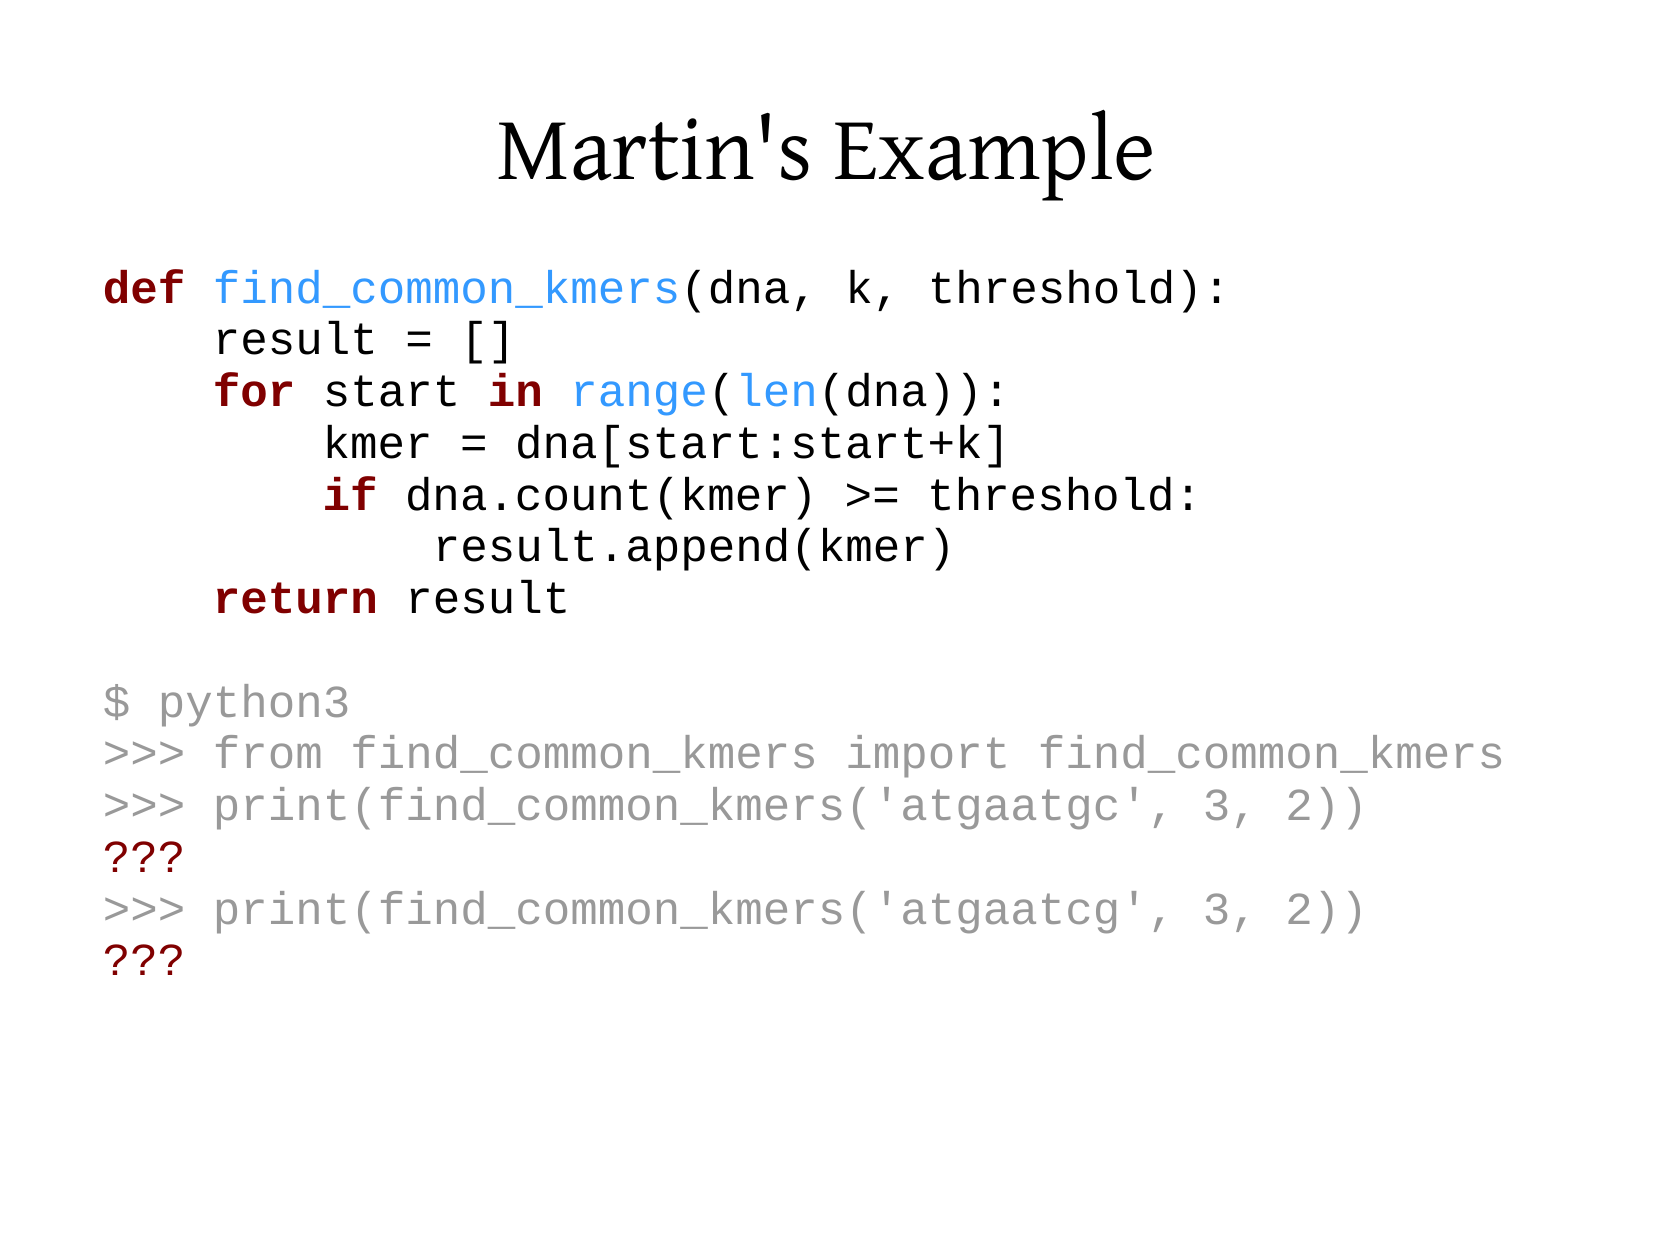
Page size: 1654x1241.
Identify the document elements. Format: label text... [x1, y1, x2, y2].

text_box def find_common_kmers(dna, k, threshold): result = [] for start in range(len(dna)): kmer = dna[start:start+k] if dna.count(kmer) >= threshold: result.append(kmer) return result $ python3 >>> from find_common_kmers import find_common_kmers >>> print(find_common_kmers('atgaatgc', 3, 2)) ??? >>> print(find_common_kmers('atgaatcg', 3, 2)) ??? [88, 257, 1583, 1087]
title Martin's Example [82, 49, 1571, 257]
